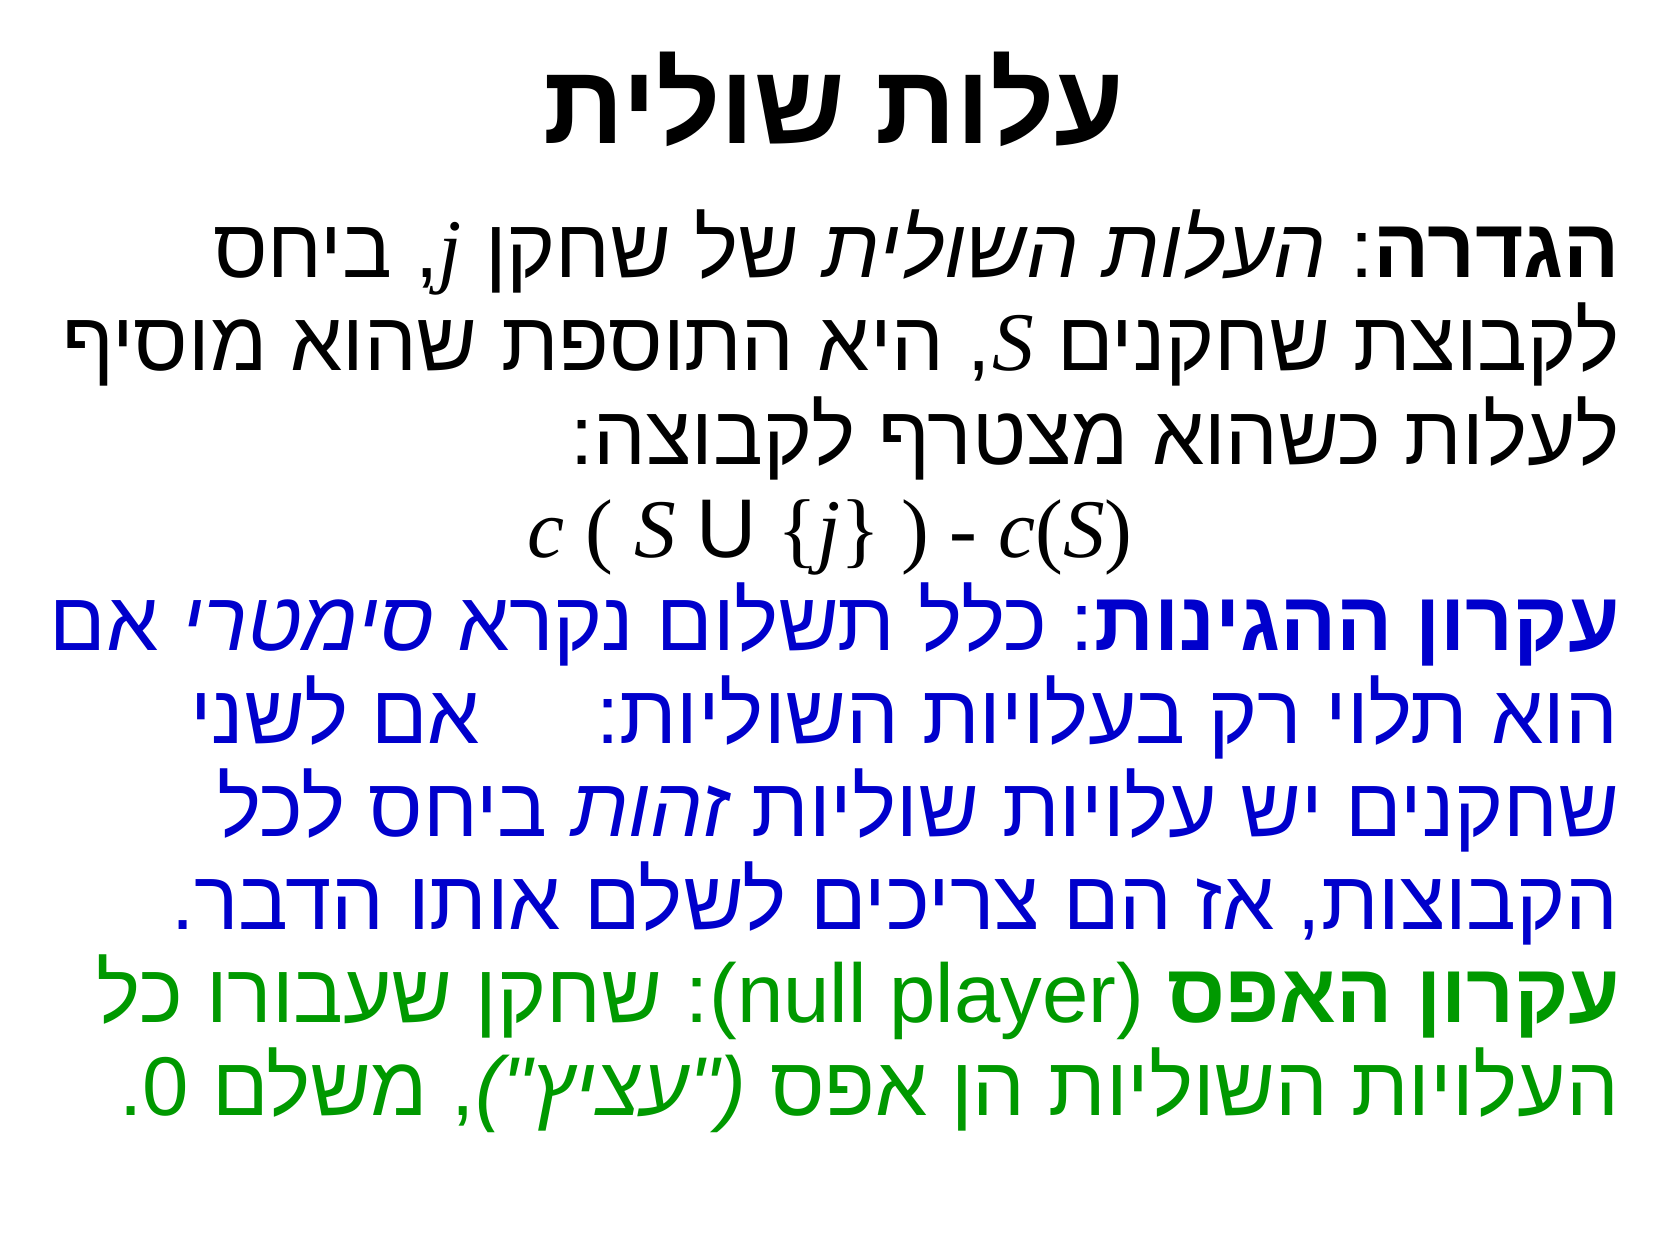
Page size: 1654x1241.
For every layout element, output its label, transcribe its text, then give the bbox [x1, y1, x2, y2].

text_box הגדרה: העלות השולית של שחקן j, ביחס לקבוצת שחקנים S, היא התוספת שהוא מוסיף לעלות כשהוא מצטרף לקבוצה: c ( S U {j} ) - c(S) עקרון ההגינות: כלל תשלום נקרא סימטרי אם הוא תלוי רק בעלויות השוליות: אם לשני שחקנים יש עלויות שוליות זהות ביחס לכל הקבוצות, אז הם צריכים לשלם אותו הדבר. עקרון האפס (null player): שחקן שעבורו כל העלויות השוליות הן אפס ("עציץ"), משלם 0. [15, 195, 1636, 1234]
title עלות שולית [15, 0, 1654, 215]
